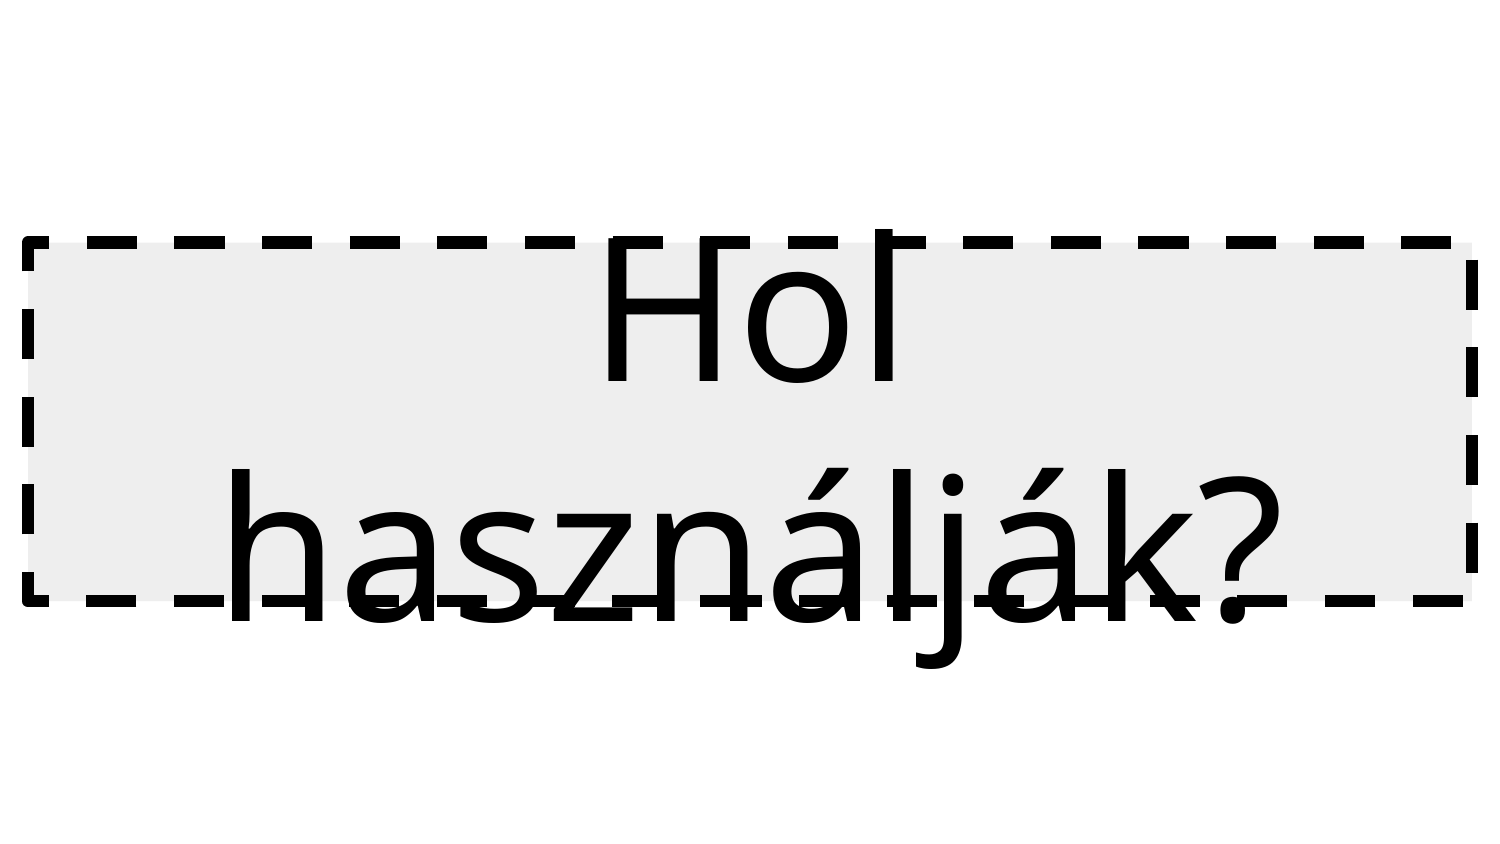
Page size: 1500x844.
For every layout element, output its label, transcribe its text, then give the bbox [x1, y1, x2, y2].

title Hol használják? [28, 242, 1472, 602]
